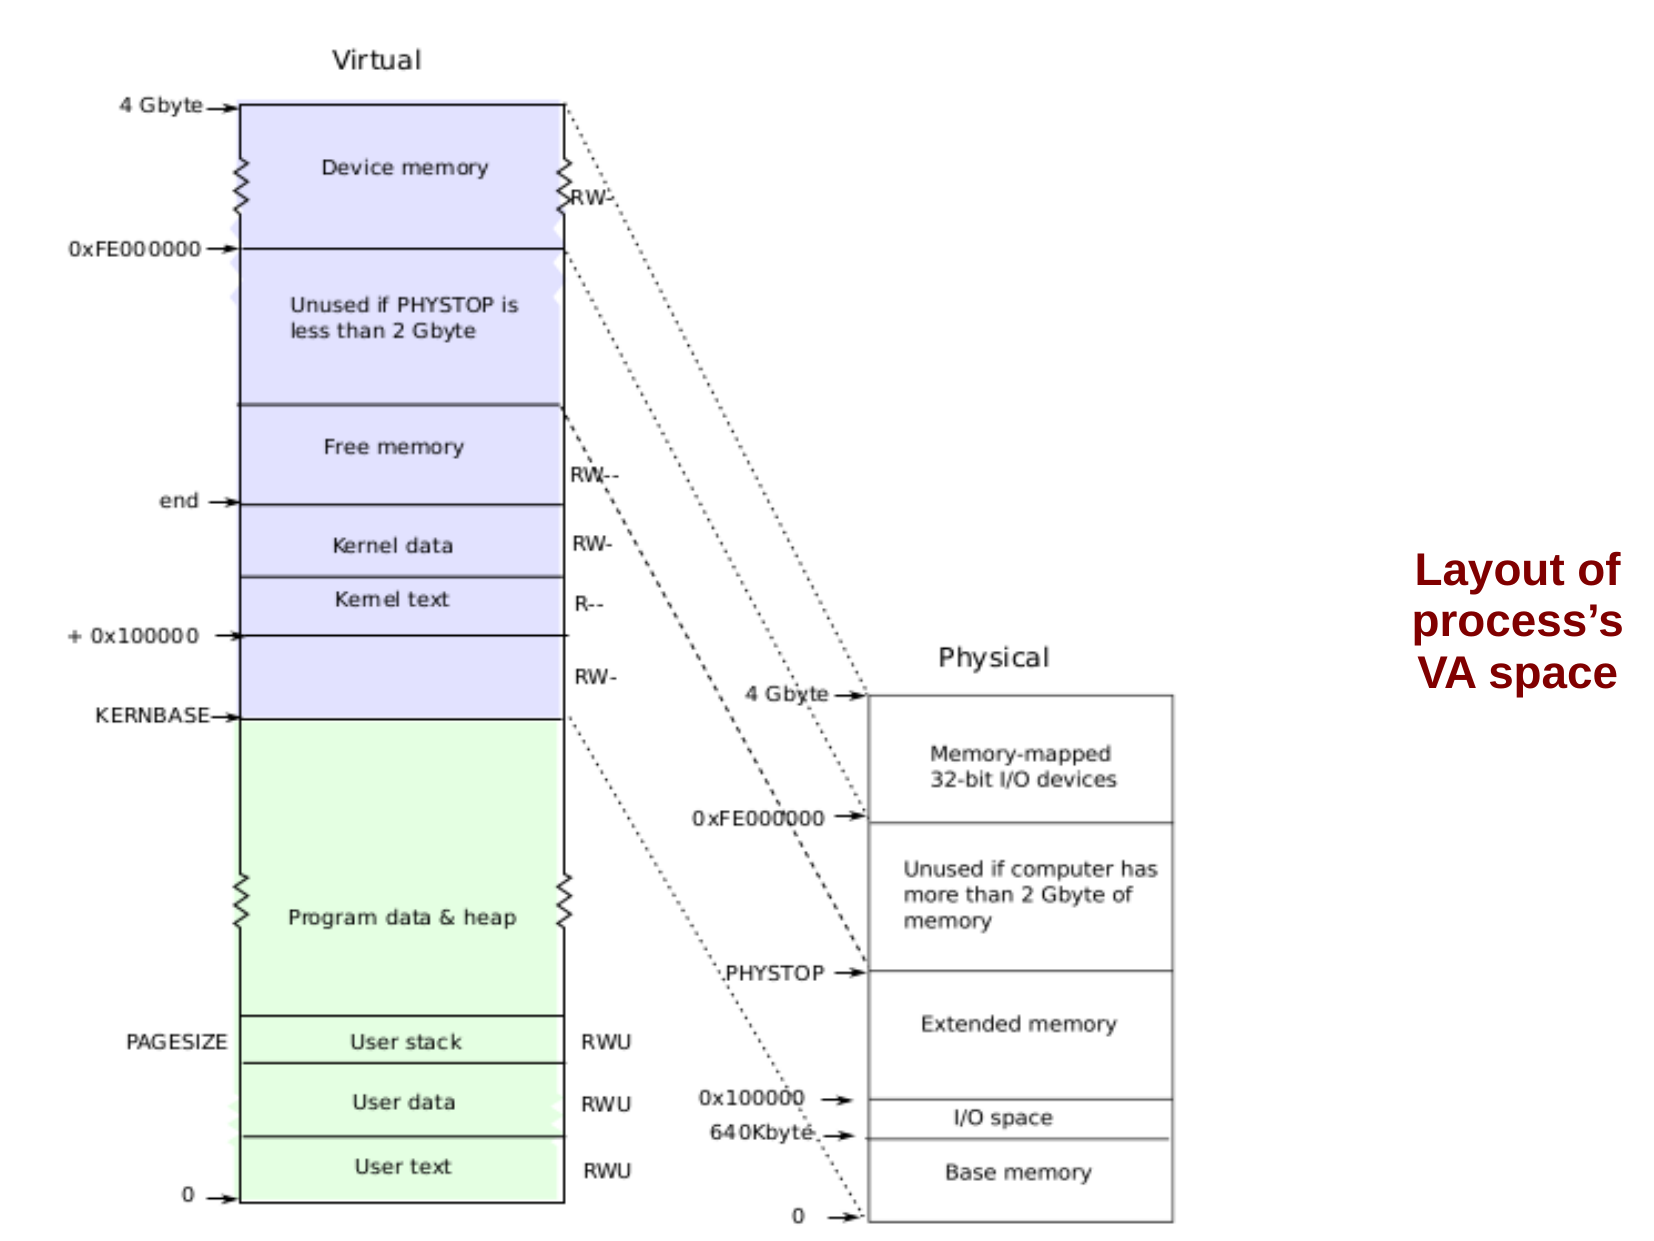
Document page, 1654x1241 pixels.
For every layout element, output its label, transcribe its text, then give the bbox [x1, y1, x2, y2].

title Layout of process’s VA space [1393, 517, 1642, 725]
picture [0, 0, 1347, 1241]
